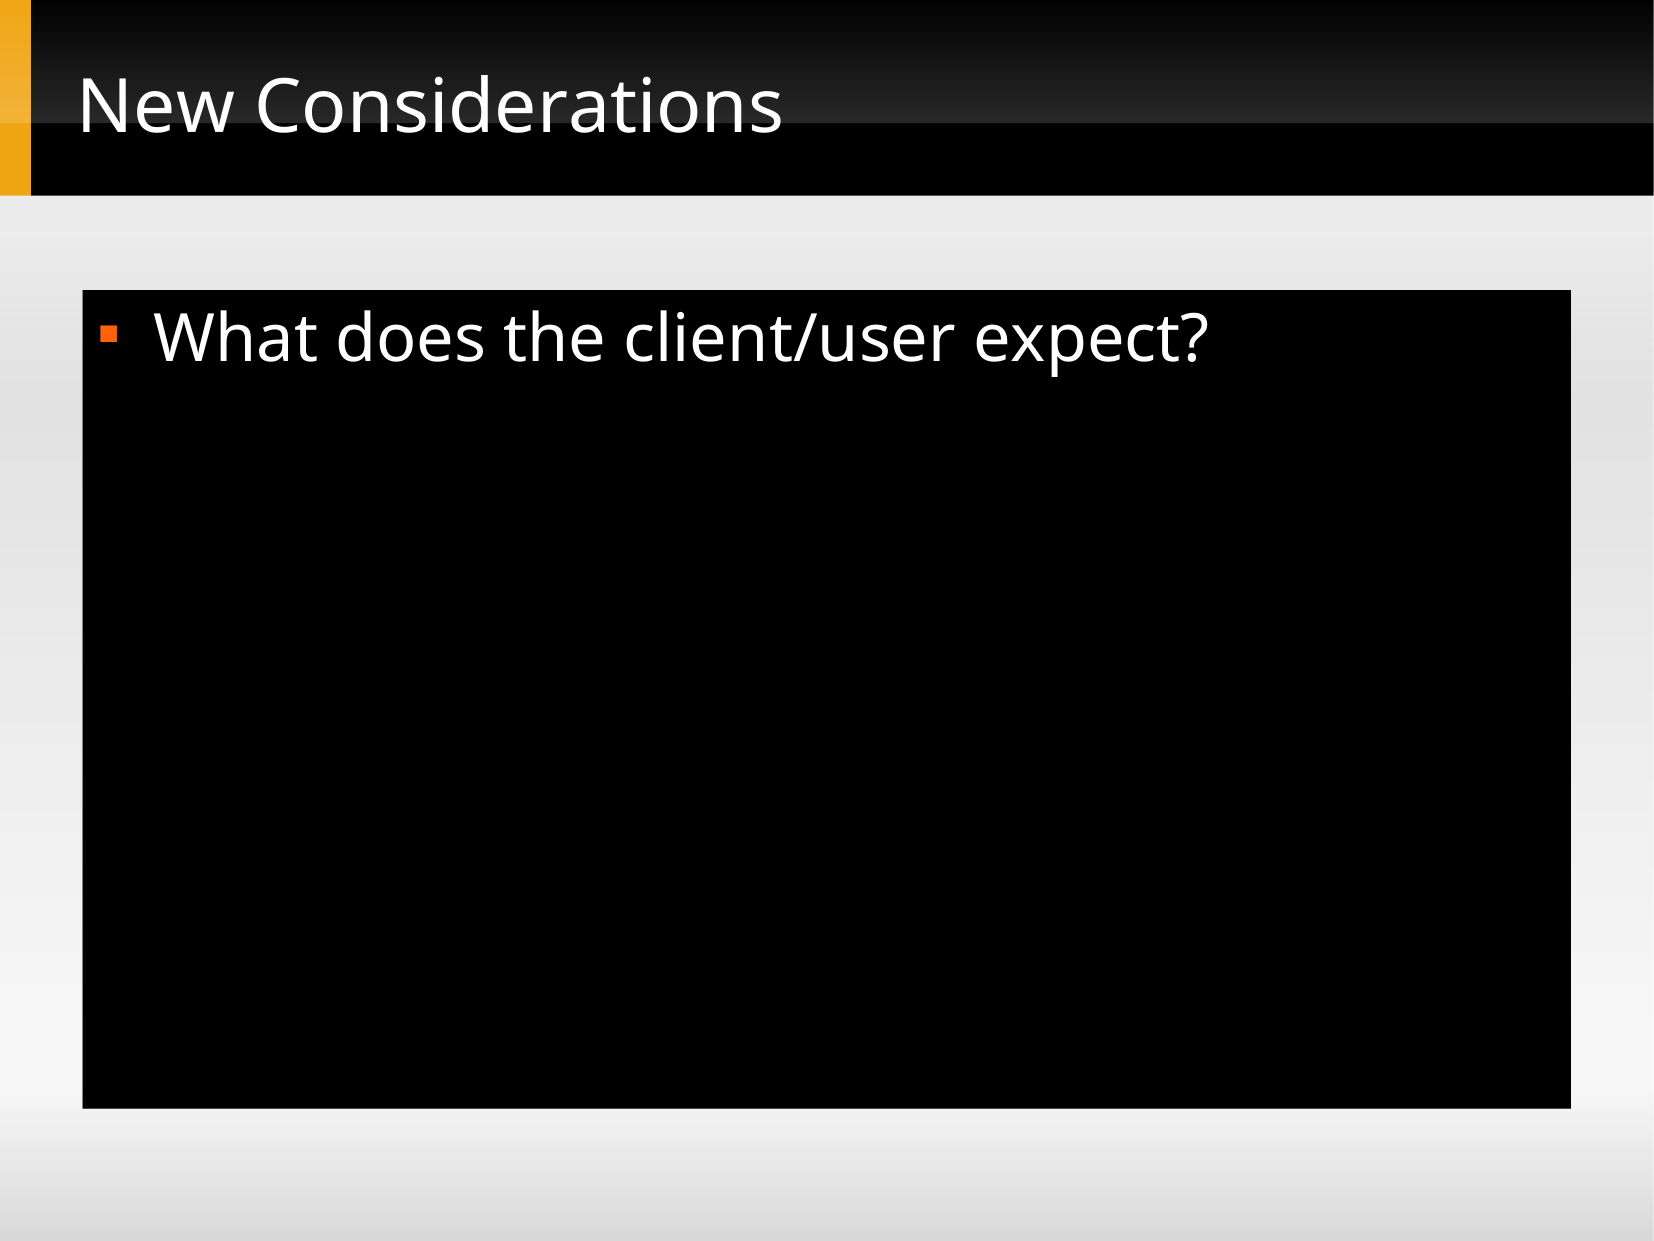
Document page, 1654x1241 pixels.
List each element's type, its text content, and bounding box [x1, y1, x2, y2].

picture [0, 0, 1654, 1241]
title New Considerations [76, 7, 1565, 200]
list What does the client/user expect? [82, 290, 1571, 1094]
